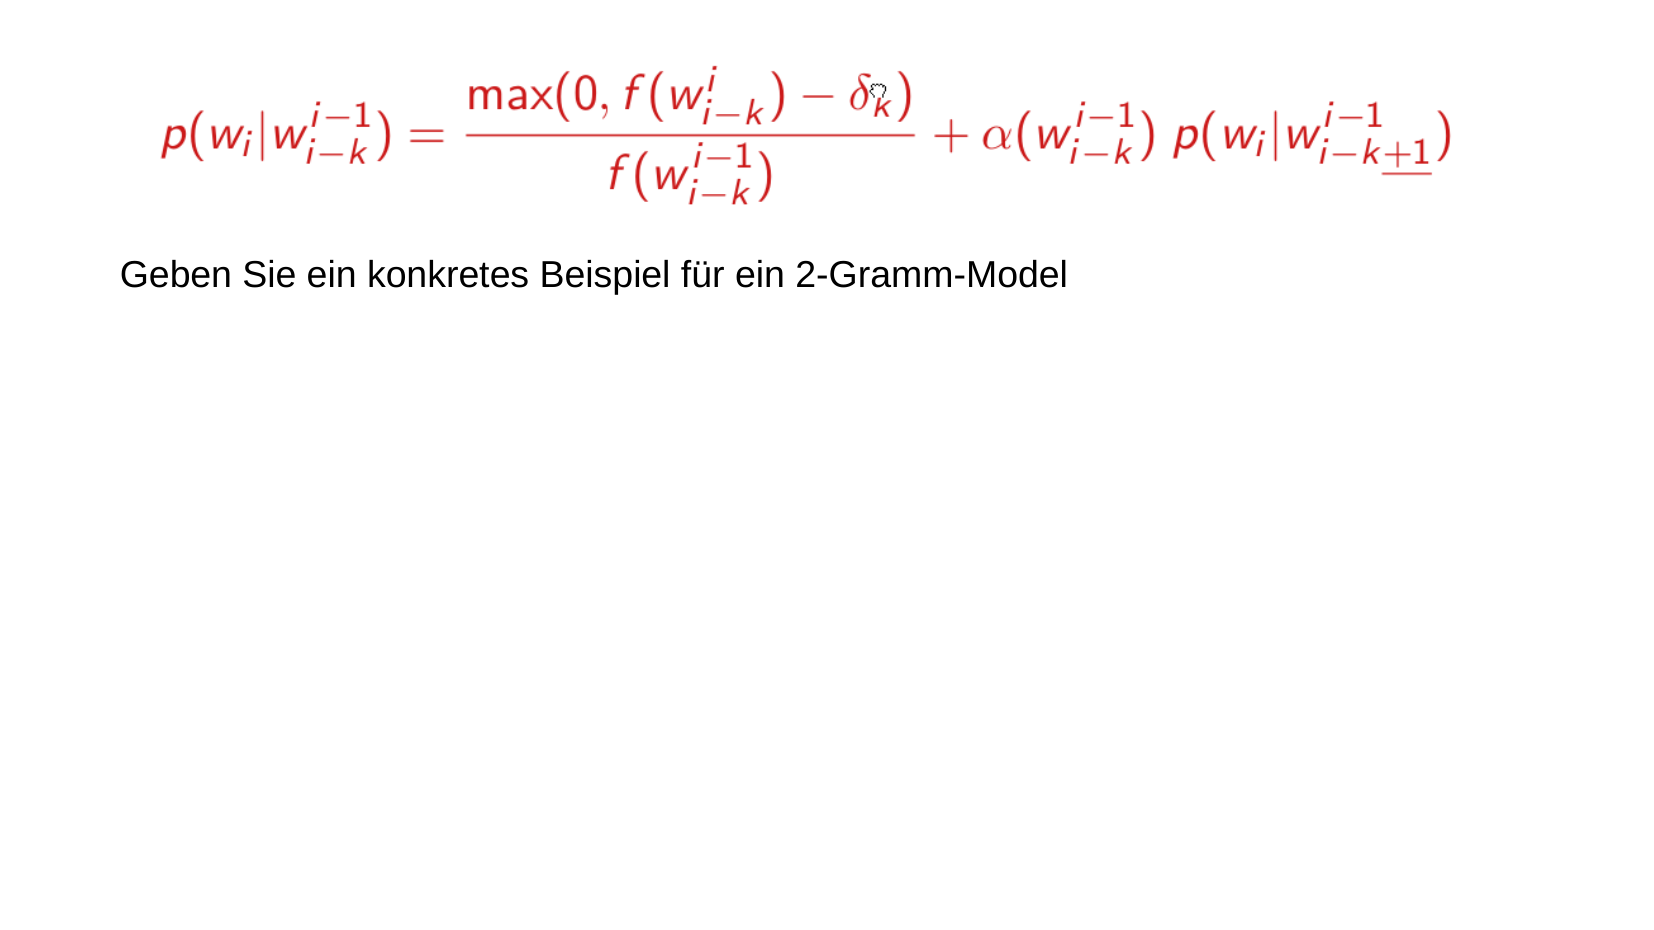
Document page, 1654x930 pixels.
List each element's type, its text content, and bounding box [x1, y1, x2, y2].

picture [120, 28, 1522, 241]
text_box Geben Sie ein konkretes Beispiel für ein 2-Gramm-Model [105, 246, 1141, 304]
